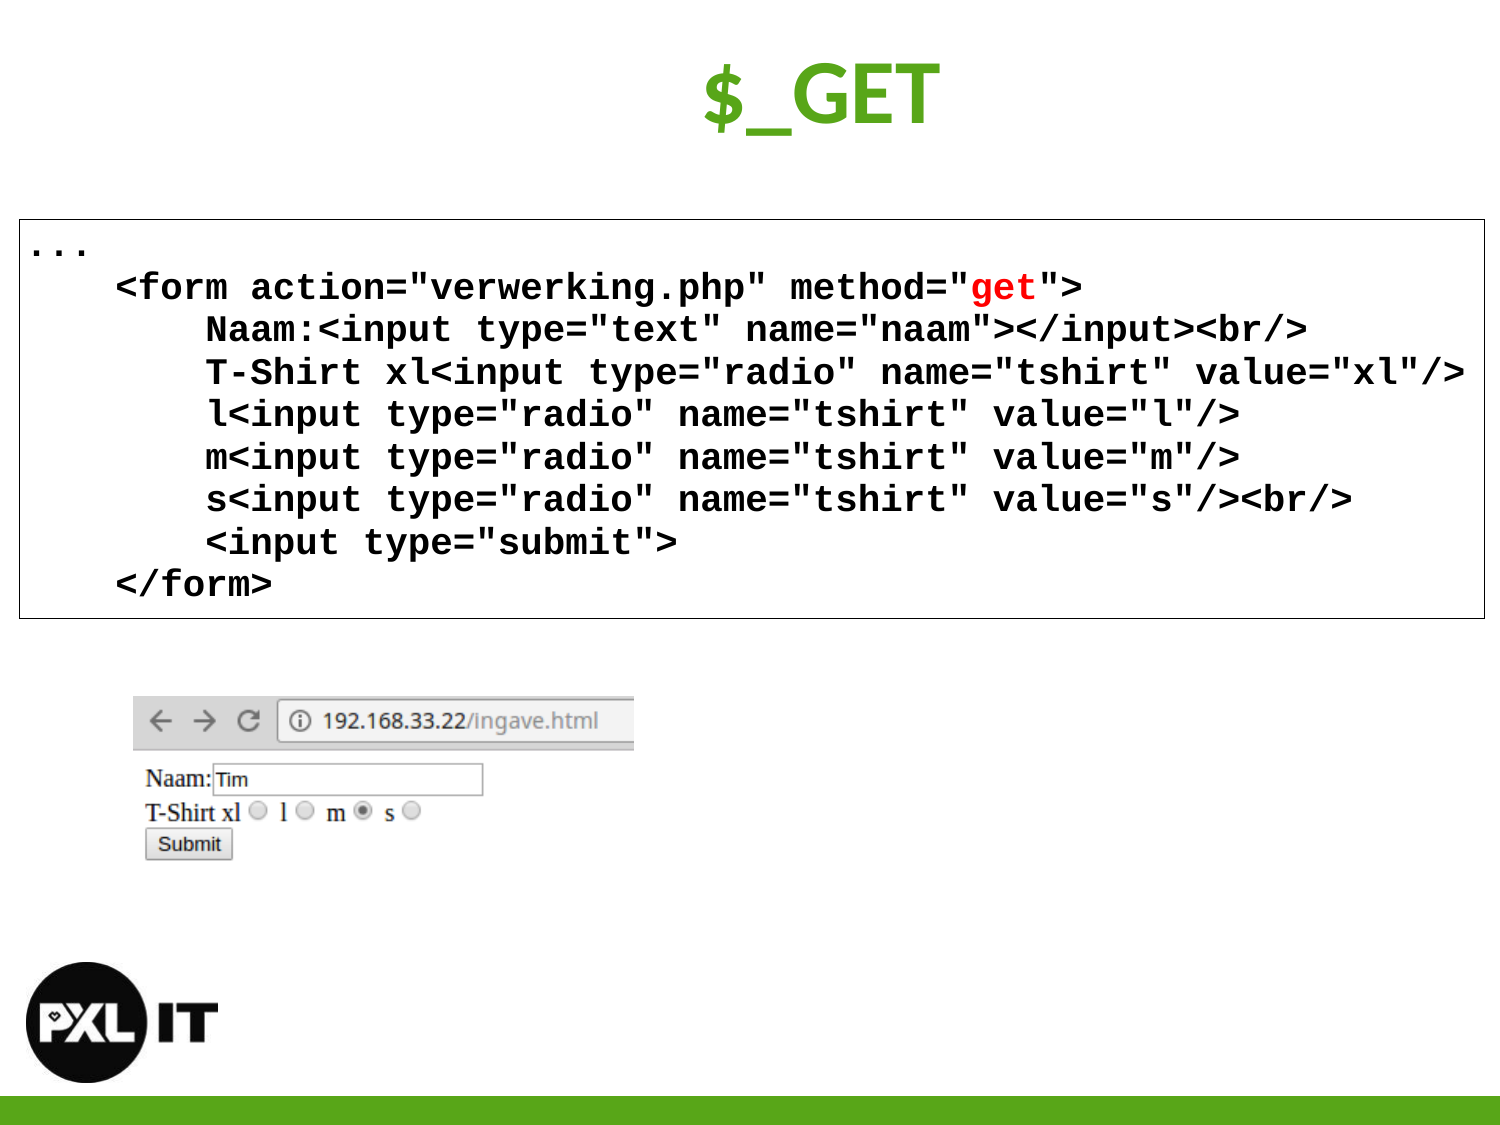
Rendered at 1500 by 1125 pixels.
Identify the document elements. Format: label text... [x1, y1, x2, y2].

table_header ... <form action="verwerking.php" method="get"> Naam:<input type="text" name="naam"></input><br/> T-Shirt xl<input type="radio" name="tshirt" value="xl"/> l<input type="radio" name="tshirt" value="l"/> m<input type="radio" name="tshirt" value="m"/> s<input type="radio" name="tshirt" value="s"/><br/> <input type="submit"> </form> [20, 220, 1484, 618]
picture [26, 962, 218, 1083]
picture [133, 696, 634, 892]
text_box $_GET [201, 24, 1440, 151]
